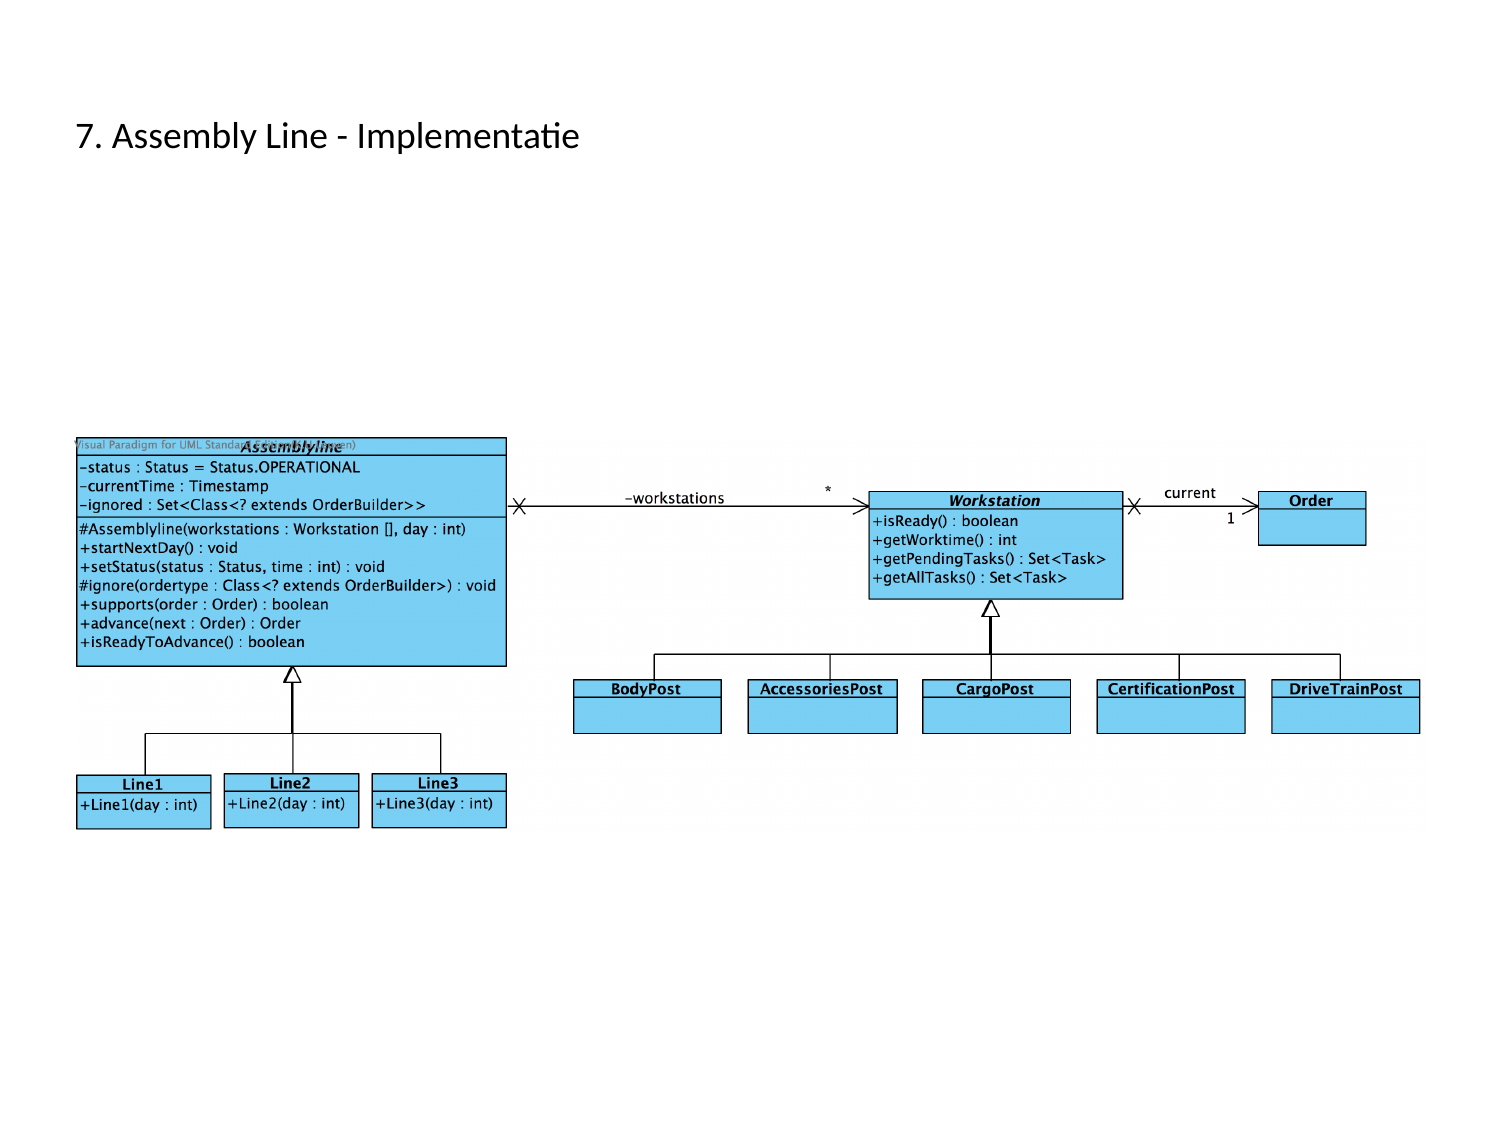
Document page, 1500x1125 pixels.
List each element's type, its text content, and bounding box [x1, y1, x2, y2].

picture [74, 435, 1425, 833]
title 7. Assembly Line - Implementatie [75, 45, 1425, 233]
